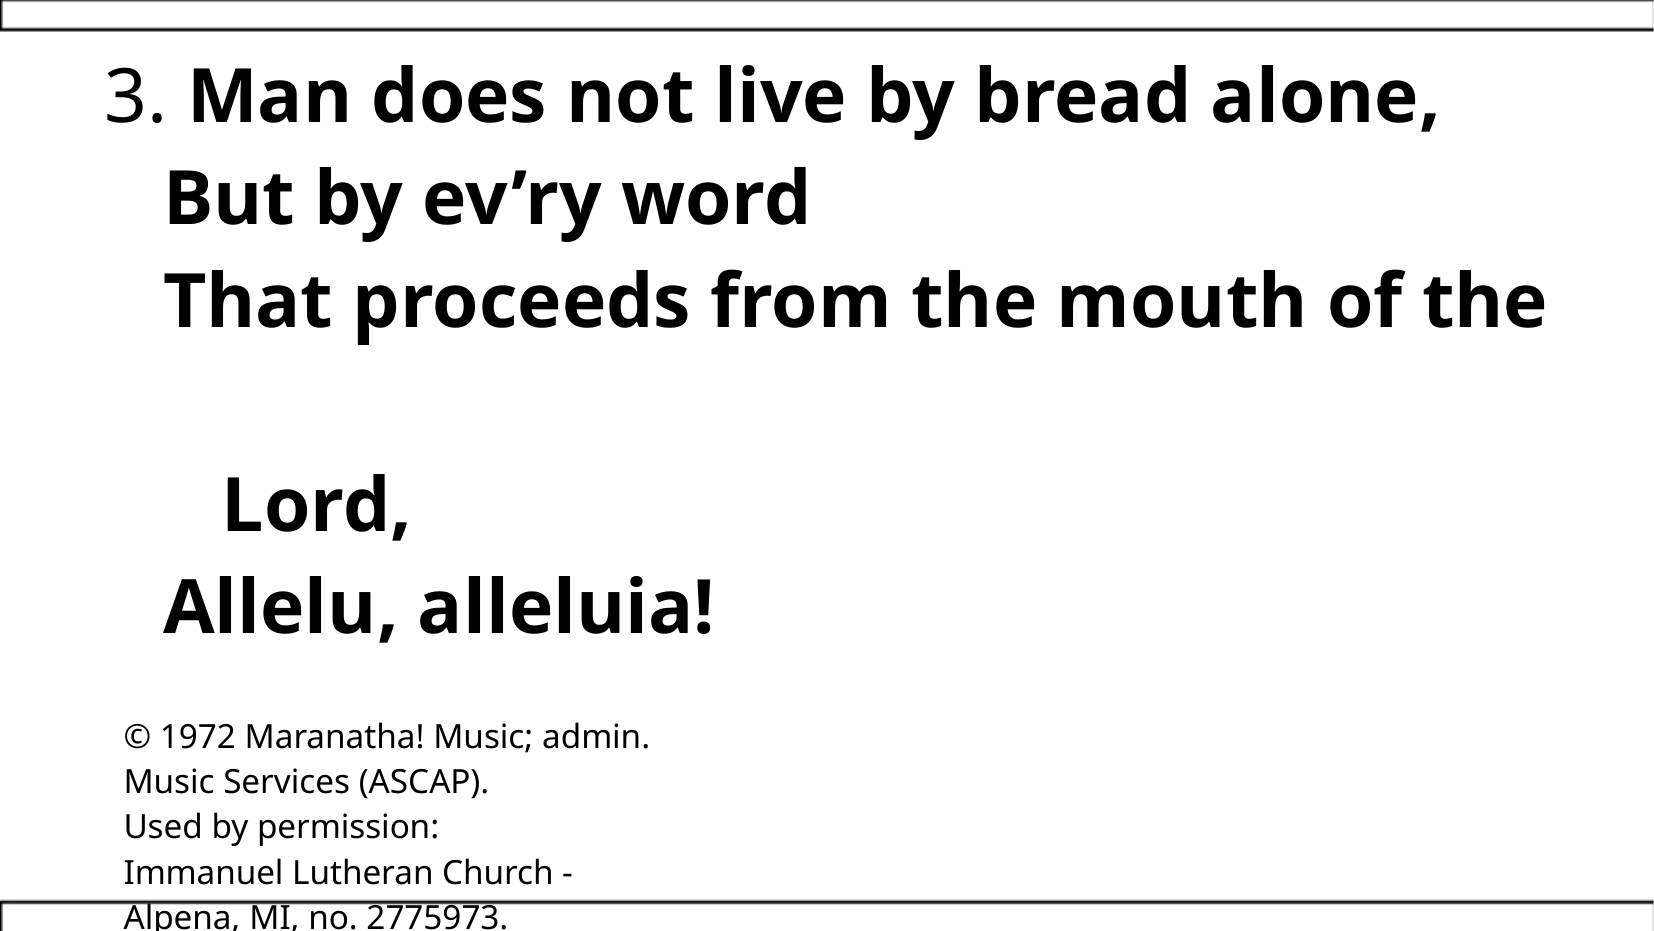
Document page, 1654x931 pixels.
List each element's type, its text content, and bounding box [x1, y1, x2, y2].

picture [0, 0, 1654, 931]
text_box 3. Man does not live by bread alone, But by ev’ry word That proceeds from the mouth of the Lord, Allelu, alleluia! © 1972 Maranatha! Music; admin. Music Services (ASCAP). Used by permission: Immanuel Lutheran Church - Alpena, MI, no. 2775973. [90, 34, 1576, 871]
picture [159, 913, 169, 927]
